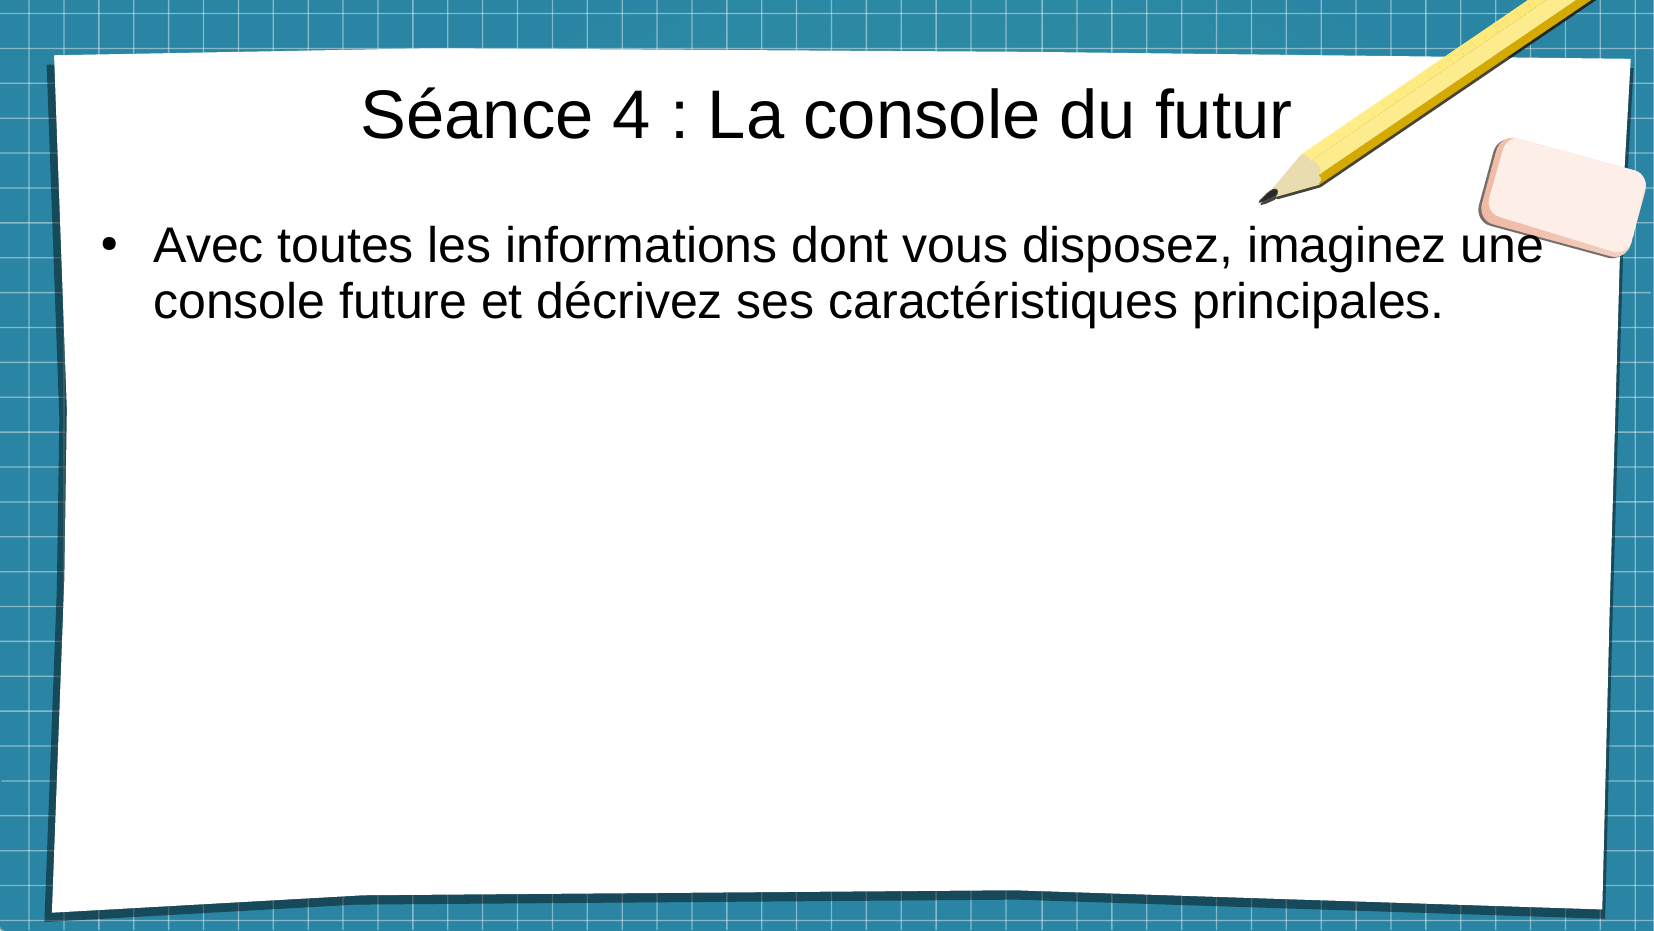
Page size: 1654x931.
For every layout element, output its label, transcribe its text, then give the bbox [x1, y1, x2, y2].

title Séance 4 : La console du futur [82, 37, 1571, 193]
list Avec toutes les informations dont vous disposez, imaginez une console future et décrivez ses caractéristiques principales. [82, 217, 1571, 758]
